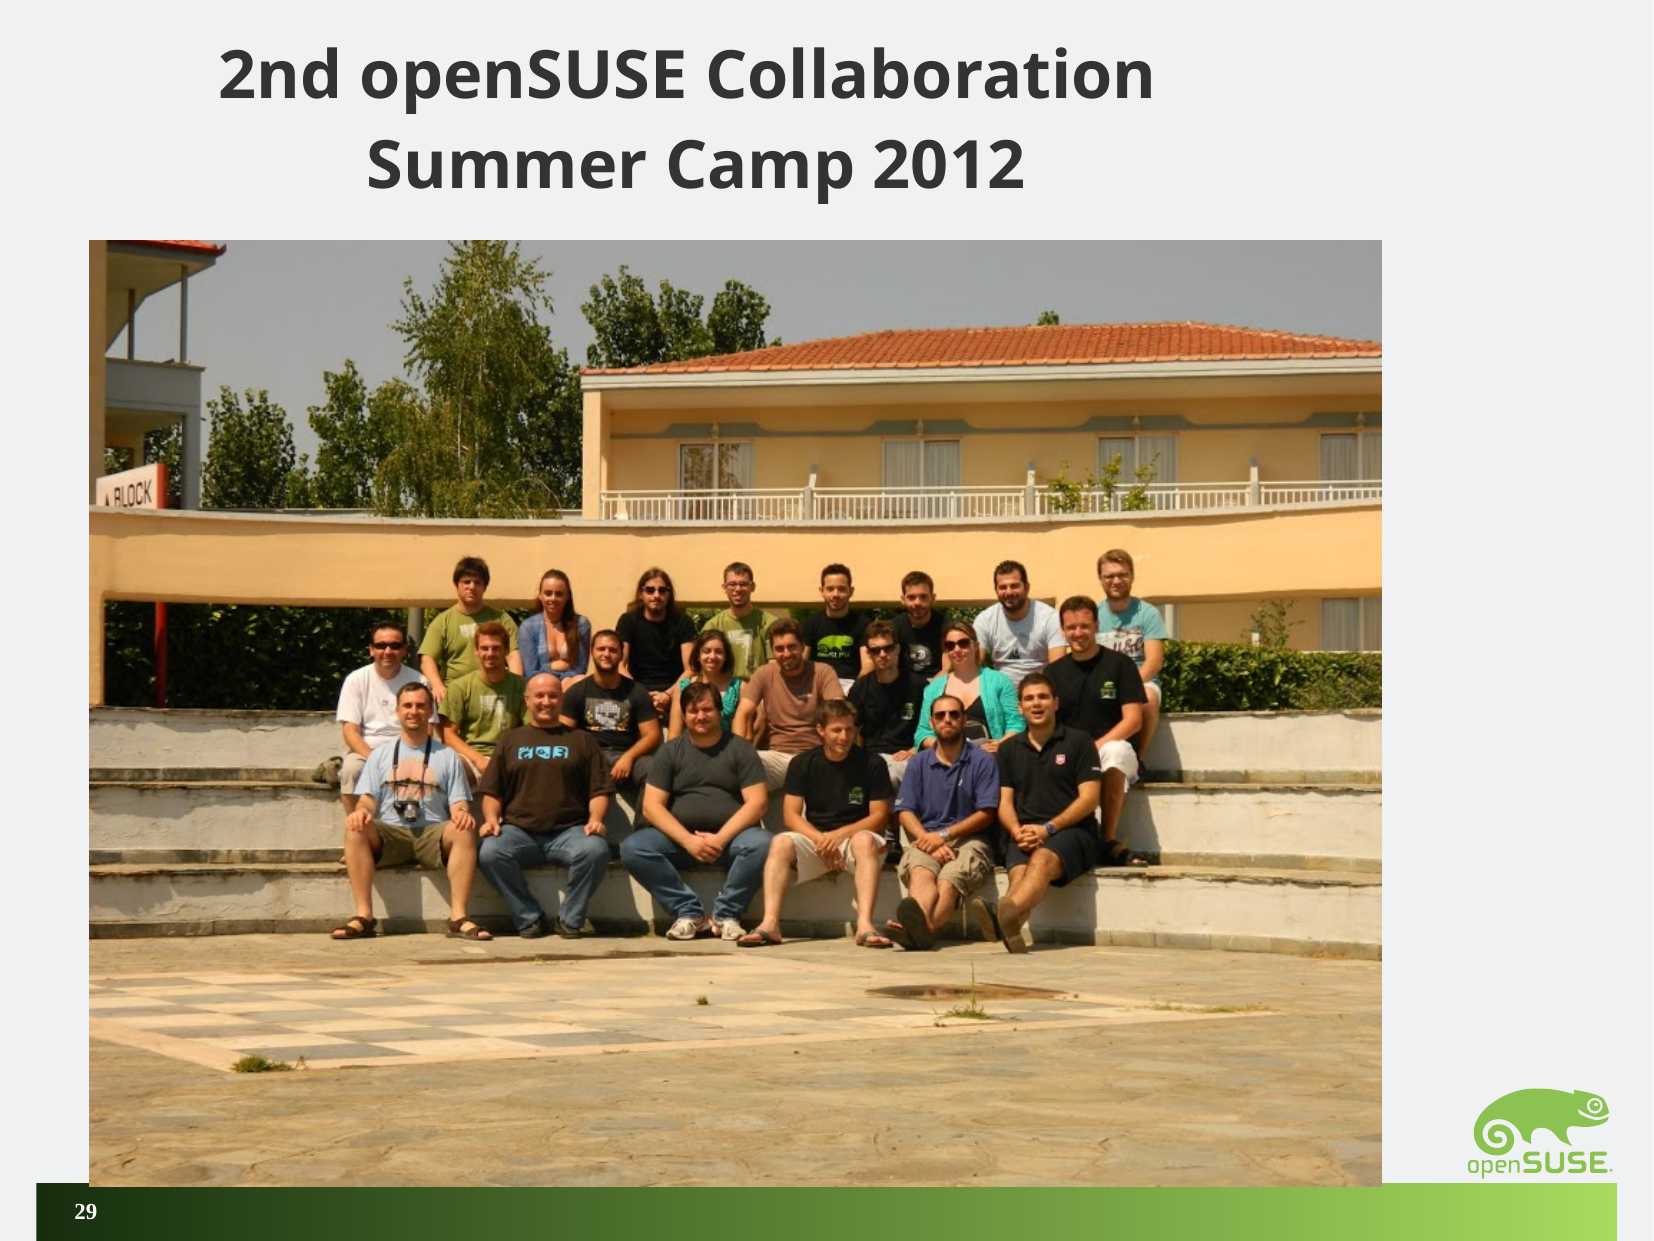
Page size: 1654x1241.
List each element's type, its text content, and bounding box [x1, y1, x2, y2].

picture [0, 0, 1654, 1241]
title 2nd openSUSE Collaboration Summer Camp 2012 [218, 8, 1402, 228]
